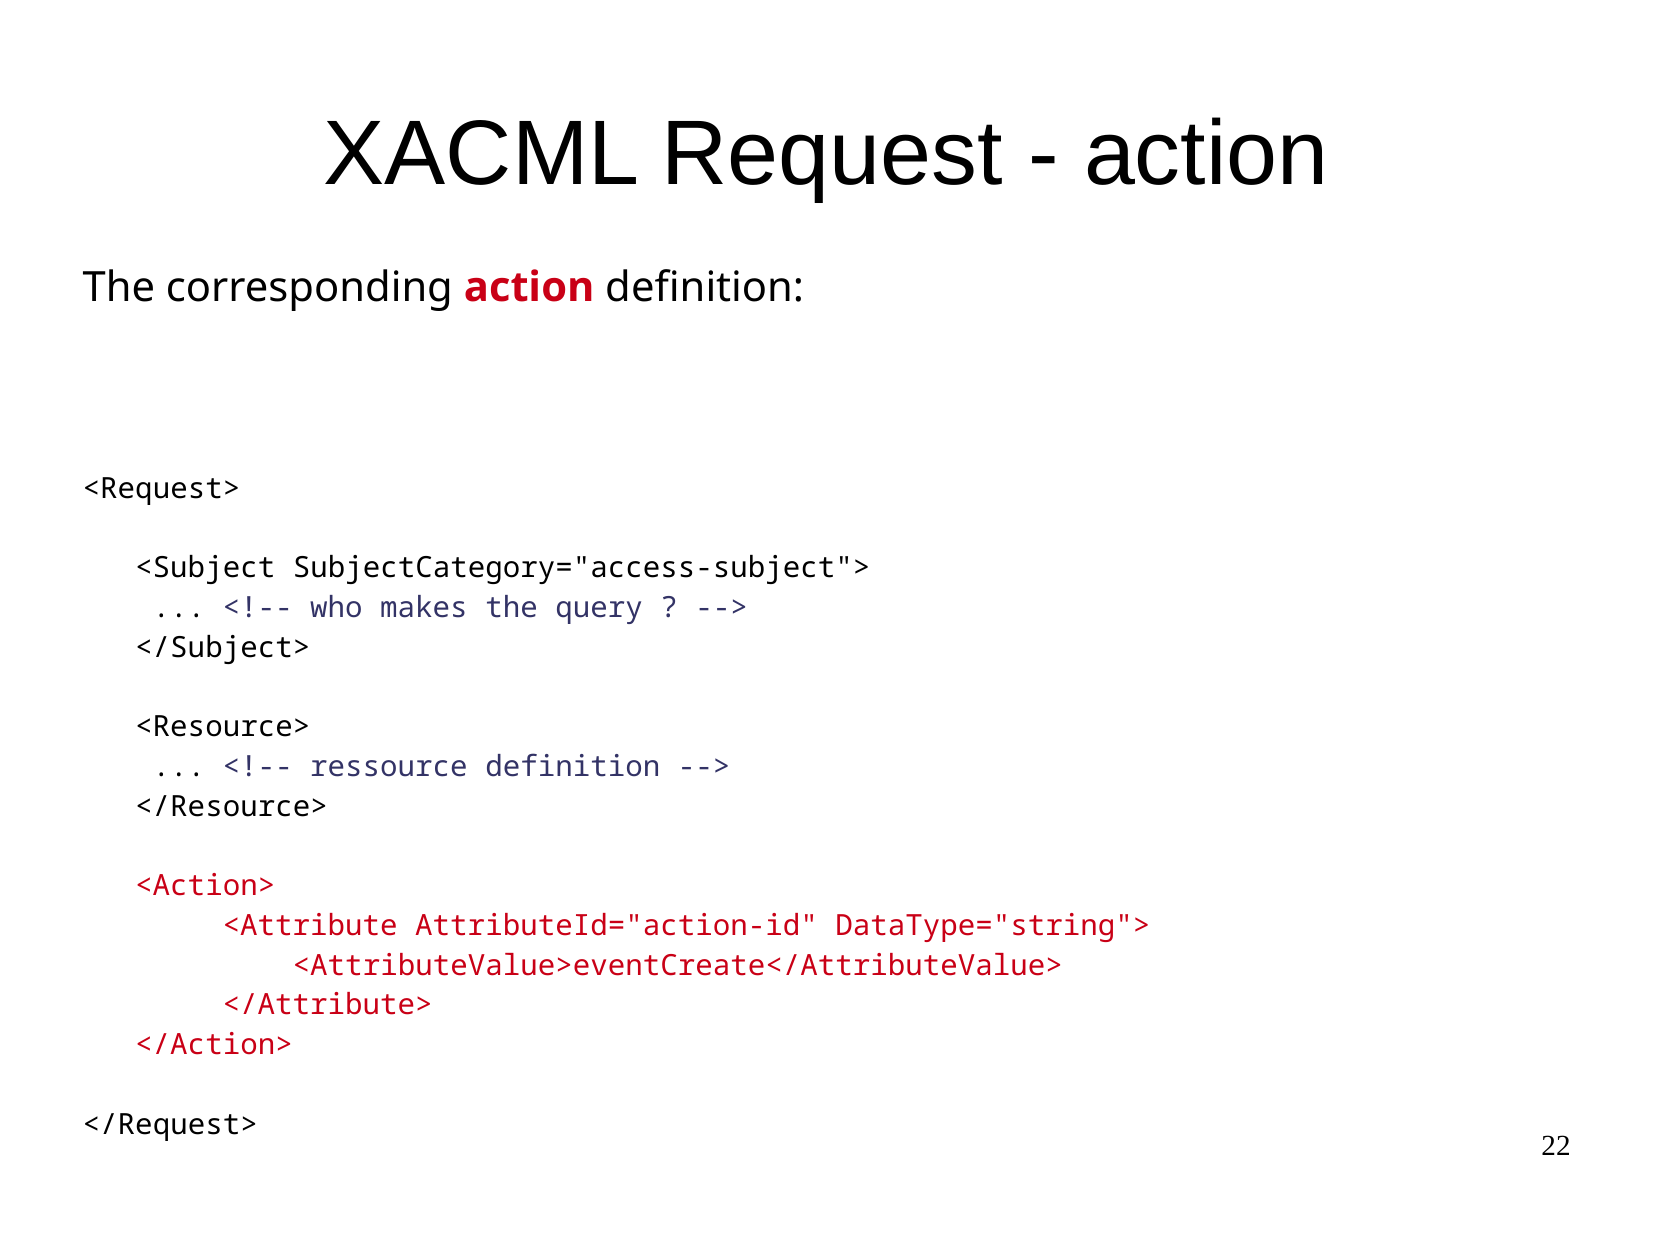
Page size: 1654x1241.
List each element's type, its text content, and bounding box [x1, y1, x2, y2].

subtitle The corresponding action definition: <Request> <Subject SubjectCategory="access-subject"> ... <!-- who makes the query ? --> </Subject> <Resource> ... <!-- ressource definition --> </Resource> <Action> <Attribute AttributeId="action-id" DataType="string"> <AttributeValue>eventCreate</AttributeValue> </Attribute> </Action> </Request> [82, 297, 1571, 1102]
title XACML Request - action [82, 56, 1571, 250]
